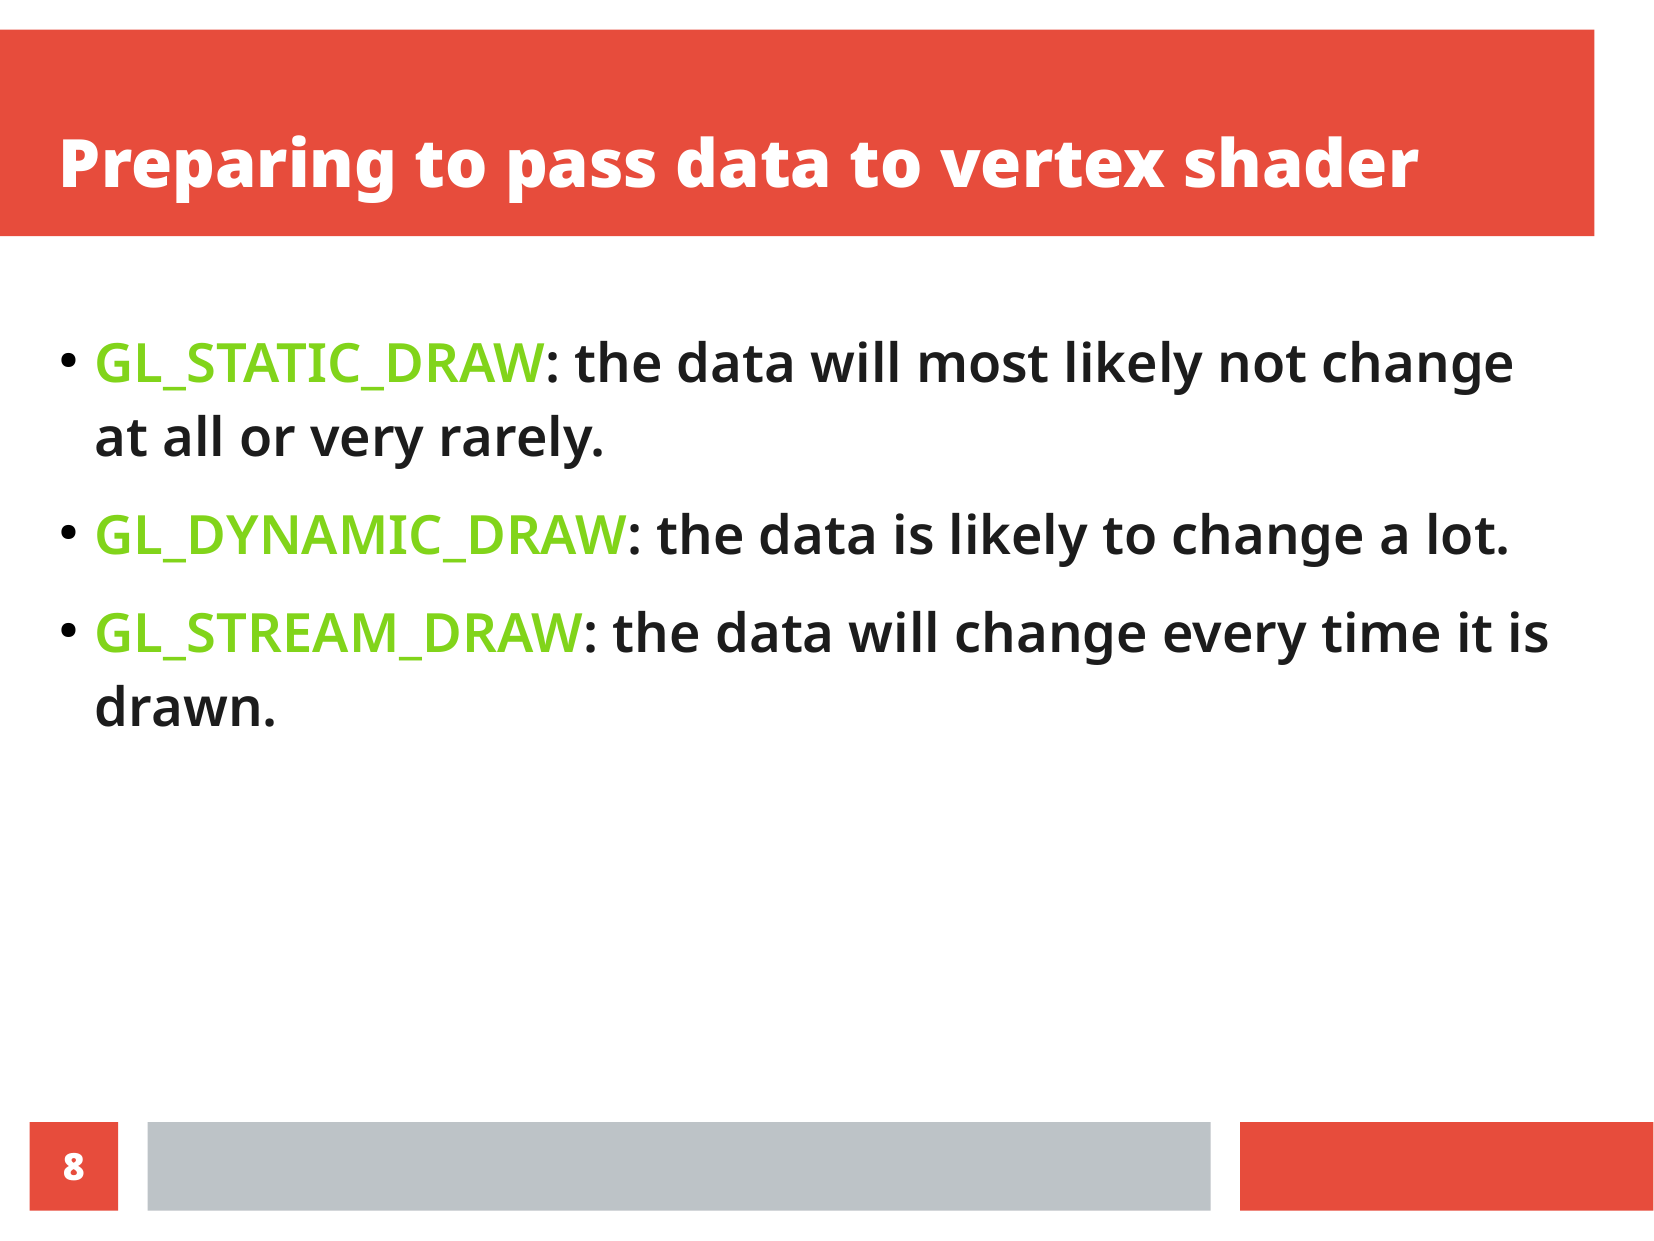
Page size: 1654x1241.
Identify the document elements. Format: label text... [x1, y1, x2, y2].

list GL_STATIC_DRAW: the data will most likely not change at all or very rarely. GL_DYNAMIC_DRAW: the data is likely to change a lot. GL_STREAM_DRAW: the data will change every time it is drawn. [59, 324, 1565, 1093]
title Preparing to pass data to vertex shader [59, 59, 1595, 207]
